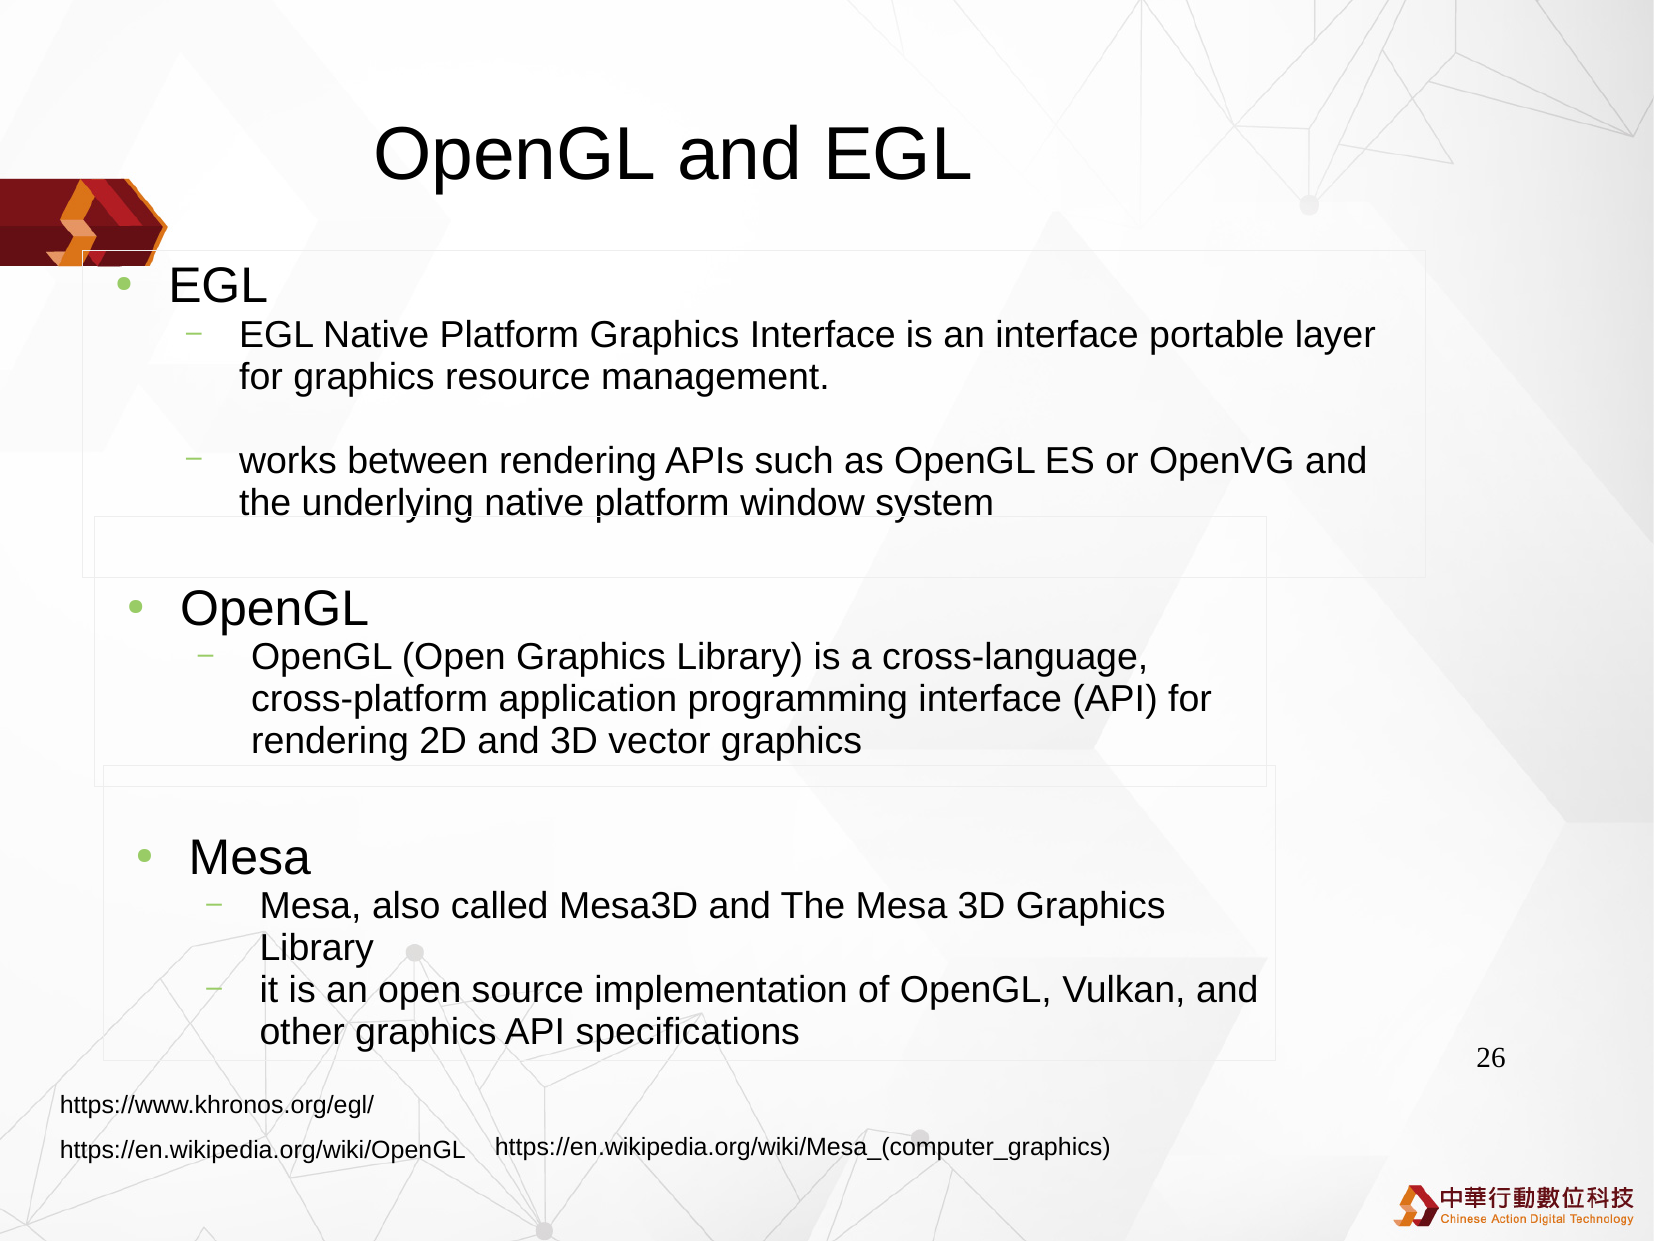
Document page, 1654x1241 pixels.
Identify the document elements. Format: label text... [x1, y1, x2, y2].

text_box https://en.wikipedia.org/wiki/OpenGL [45, 1141, 683, 1186]
text_box EGL EGL Native Platform Graphics Interface is an interface portable layer for graphics resource management. works between rendering APIs such as OpenGL ES or OpenVG and the underlying native platform window system [82, 250, 1426, 578]
text_box Mesa Mesa, also called Mesa3D and The Mesa 3D Graphics Library it is an open source implementation of OpenGL, Vulkan, and other graphics API specifications [103, 765, 1276, 1061]
text_box https://en.wikipedia.org/wiki/Mesa_(computer_graphics) [480, 1125, 1161, 1182]
picture [0, 0, 1654, 1241]
title OpenGL and EGL [82, 94, 1264, 213]
text_box https://www.khronos.org/egl/ [45, 1083, 546, 1141]
text_box OpenGL OpenGL (Open Graphics Library) is a cross-language, cross-platform application programming interface (API) for rendering 2D and 3D vector graphics [94, 516, 1267, 787]
